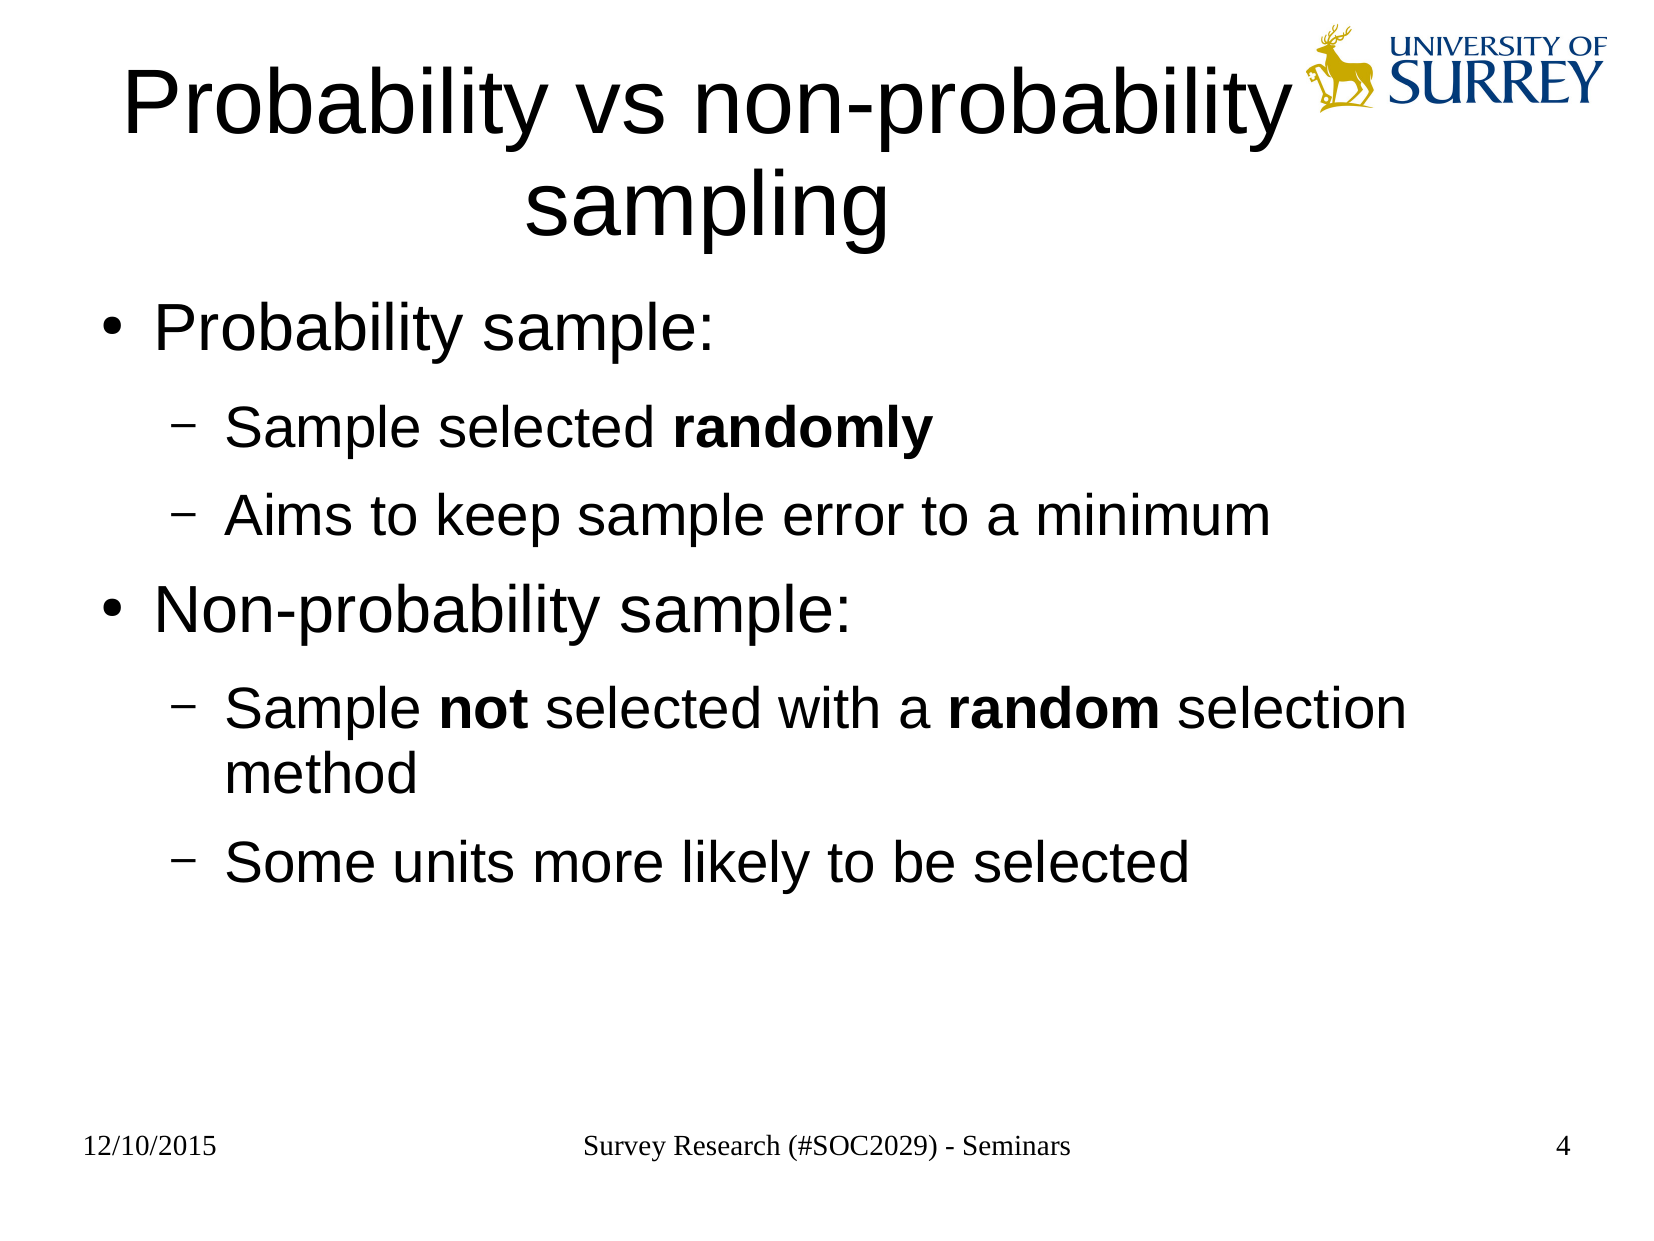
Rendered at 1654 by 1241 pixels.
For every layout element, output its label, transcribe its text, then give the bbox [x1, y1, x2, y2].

title Probability vs non-probability sampling [0, 49, 1453, 257]
list Probability sample: Sample selected randomly Aims to keep sample error to a minimum Non-probability sample: Sample not selected with a random selection method Some units more likely to be selected [82, 290, 1571, 1010]
picture [1306, 23, 1607, 113]
